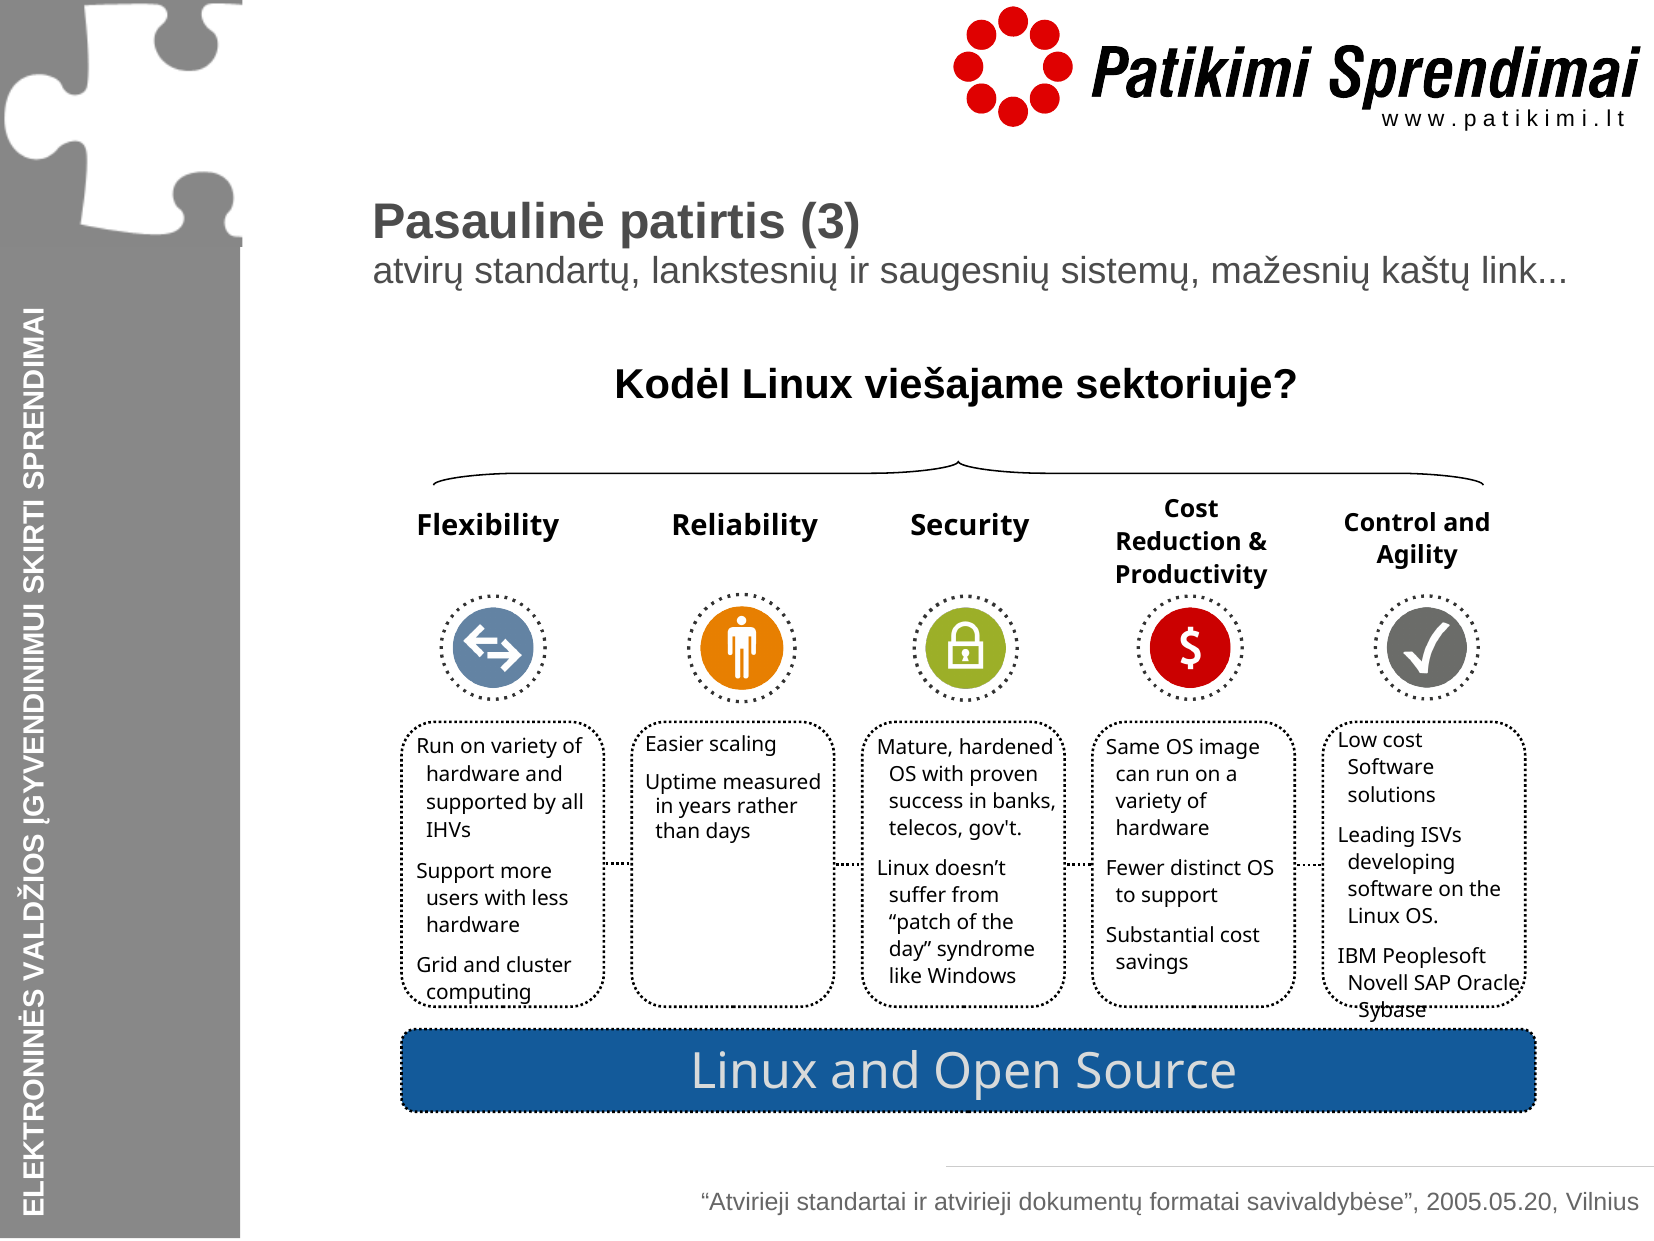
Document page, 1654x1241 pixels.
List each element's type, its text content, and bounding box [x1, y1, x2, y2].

text_box Security [875, 497, 1065, 551]
picture [953, 6, 1641, 127]
text_box Easier scaling Uptime measured in years rather than days [630, 724, 843, 963]
text_box Cost Reduction & Productivity [1096, 484, 1286, 649]
text_box Mature, hardened OS with proven success in banks, telecos, gov't. Linux doesn’t suffer from “patch of the day” syndrome like Windows [862, 724, 1075, 1020]
text_box Kodėl Linux viešajame sektoriuje? [295, 361, 1618, 408]
picture [1133, 649, 1247, 704]
text_box Flexibility [366, 497, 610, 551]
text_box Linux and Open Source [397, 1028, 1531, 1107]
text_box Pasaulinė patirtis (3) atvirų standartų, lankstesnių ir saugesnių sistemų, mažesnių kaštų link... [372, 193, 1602, 296]
text_box [405, 1044, 1536, 1112]
text_box Low cost Software solutions Leading ISVs developing software on the Linux OS. IBM Peoplesoft Novell SAP Oracle Sybase [1322, 718, 1536, 1044]
text_box Reliability [626, 497, 864, 551]
text_box Control and Agility [1322, 497, 1512, 581]
text_box Run on variety of hardware and supported by all IHVs Support more users with less hardware Grid and cluster computing [401, 723, 615, 1012]
picture [436, 591, 550, 704]
text_box Same OS image can run on a variety of hardware Fewer distinct OS to support Substantial cost savings [1091, 724, 1304, 983]
picture [1370, 591, 1483, 704]
picture [685, 591, 798, 705]
picture [909, 591, 1022, 705]
